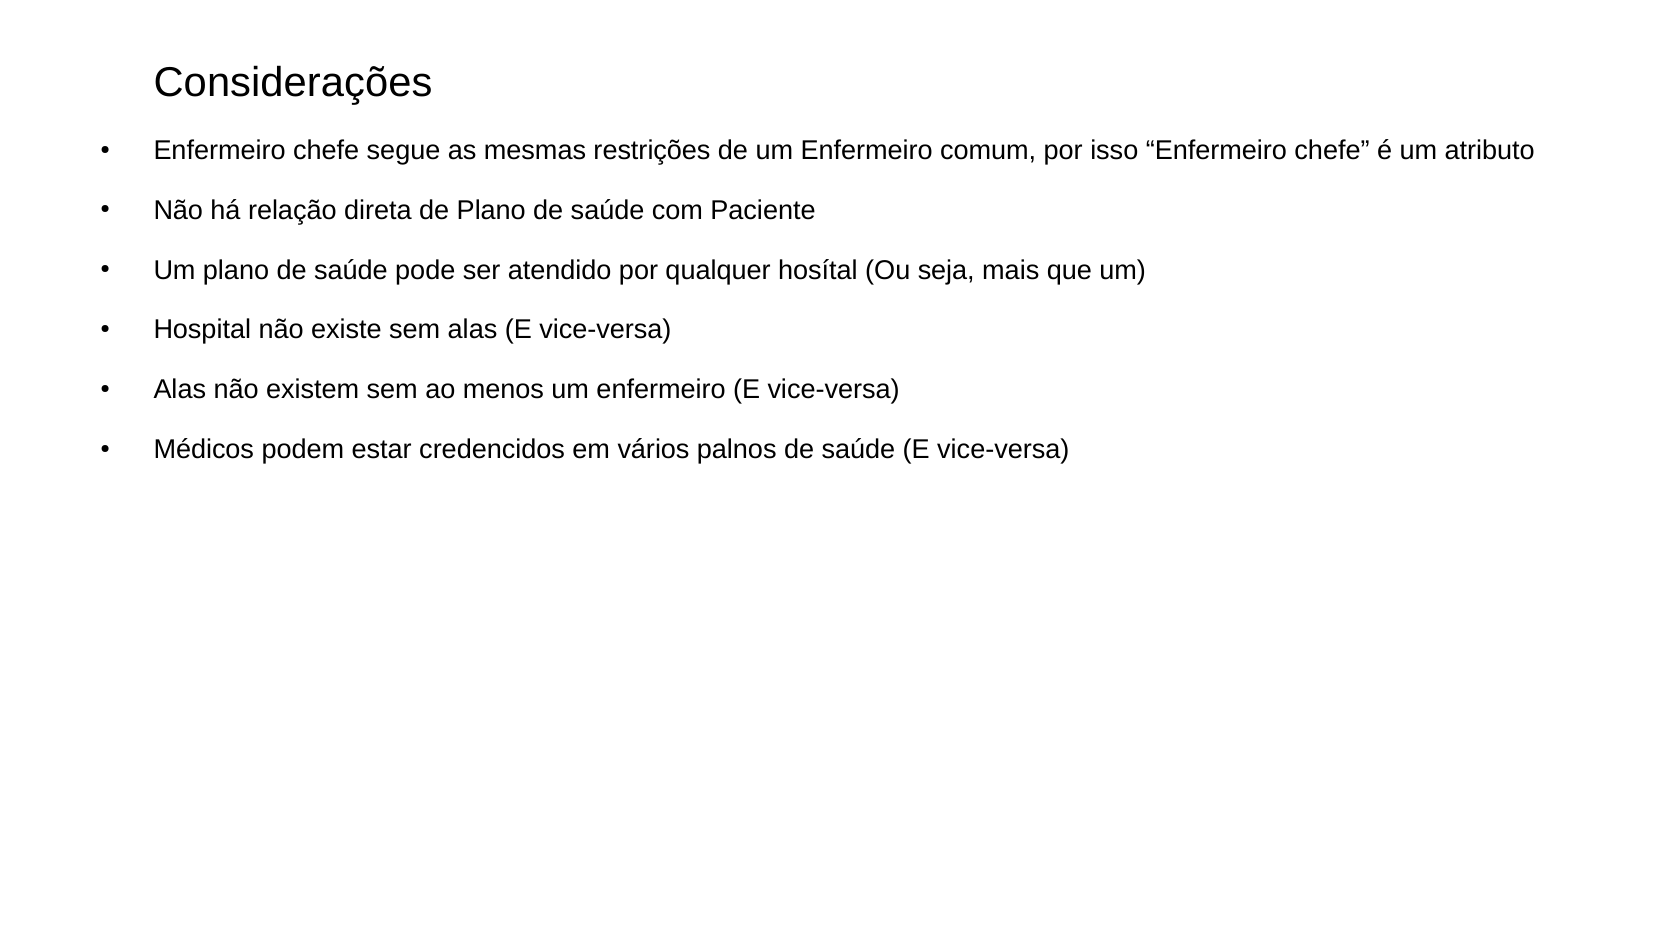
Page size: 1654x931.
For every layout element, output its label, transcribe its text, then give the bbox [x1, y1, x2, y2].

list Considerações Enfermeiro chefe segue as mesmas restrições de um Enfermeiro comum, por isso “Enfermeiro chefe” é um atributo Não há relação direta de Plano de saúde com Paciente Um plano de saúde pode ser atendido por qualquer hosítal (Ou seja, mais que um) Hospital não existe sem alas (E vice-versa) Alas não existem sem ao menos um enfermeiro (E vice-versa) Médicos podem estar credencidos em vários palnos de saúde (E vice-versa) [82, 59, 1571, 758]
